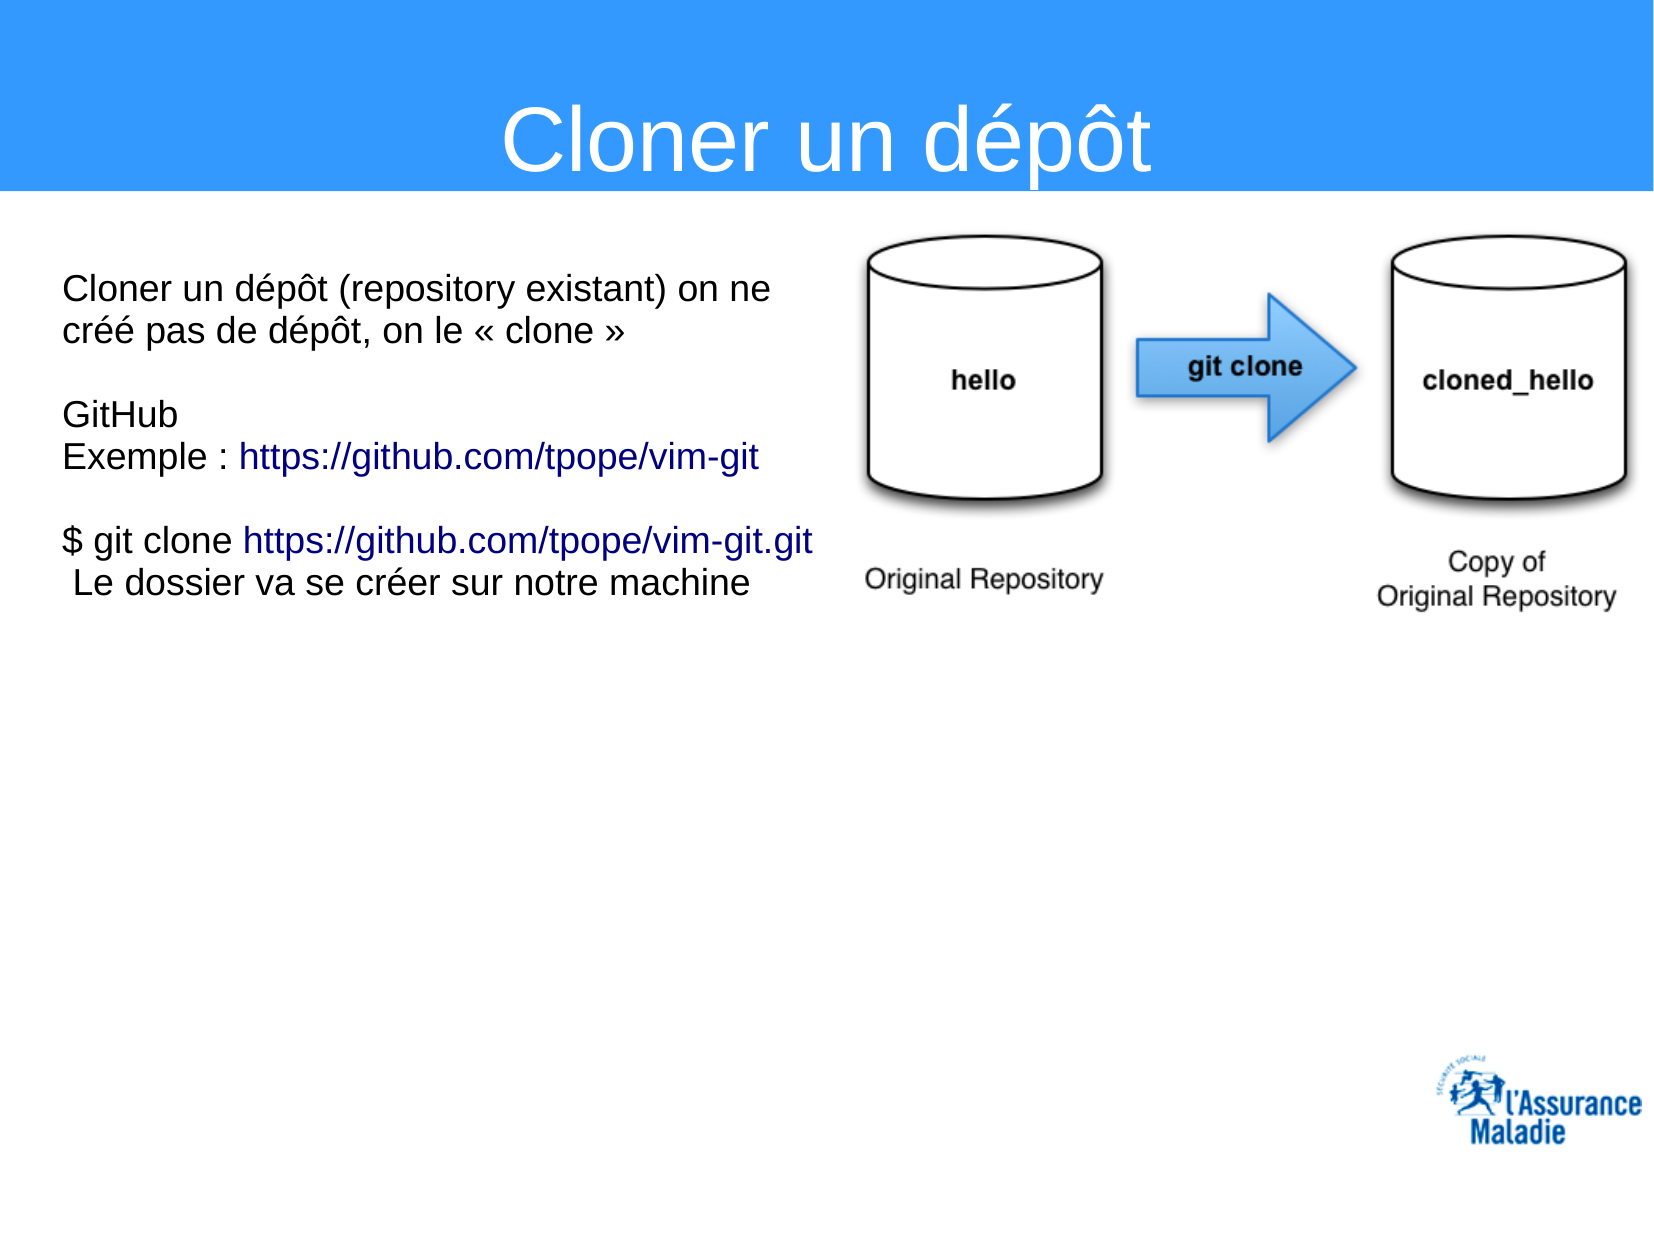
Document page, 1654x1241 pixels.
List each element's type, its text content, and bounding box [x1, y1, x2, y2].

picture [850, 224, 1643, 620]
picture [1415, 1051, 1642, 1146]
title Cloner un dépôt [0, 0, 1654, 192]
text_box Cloner un dépôt (repository existant) on ne créé pas de dépôt, on le « clone » GitHub Exemple : https://github.com/tpope/vim-git $ git clone https://github.com/tpope/vim-git.git Le dossier va se créer sur notre machine [47, 259, 839, 737]
